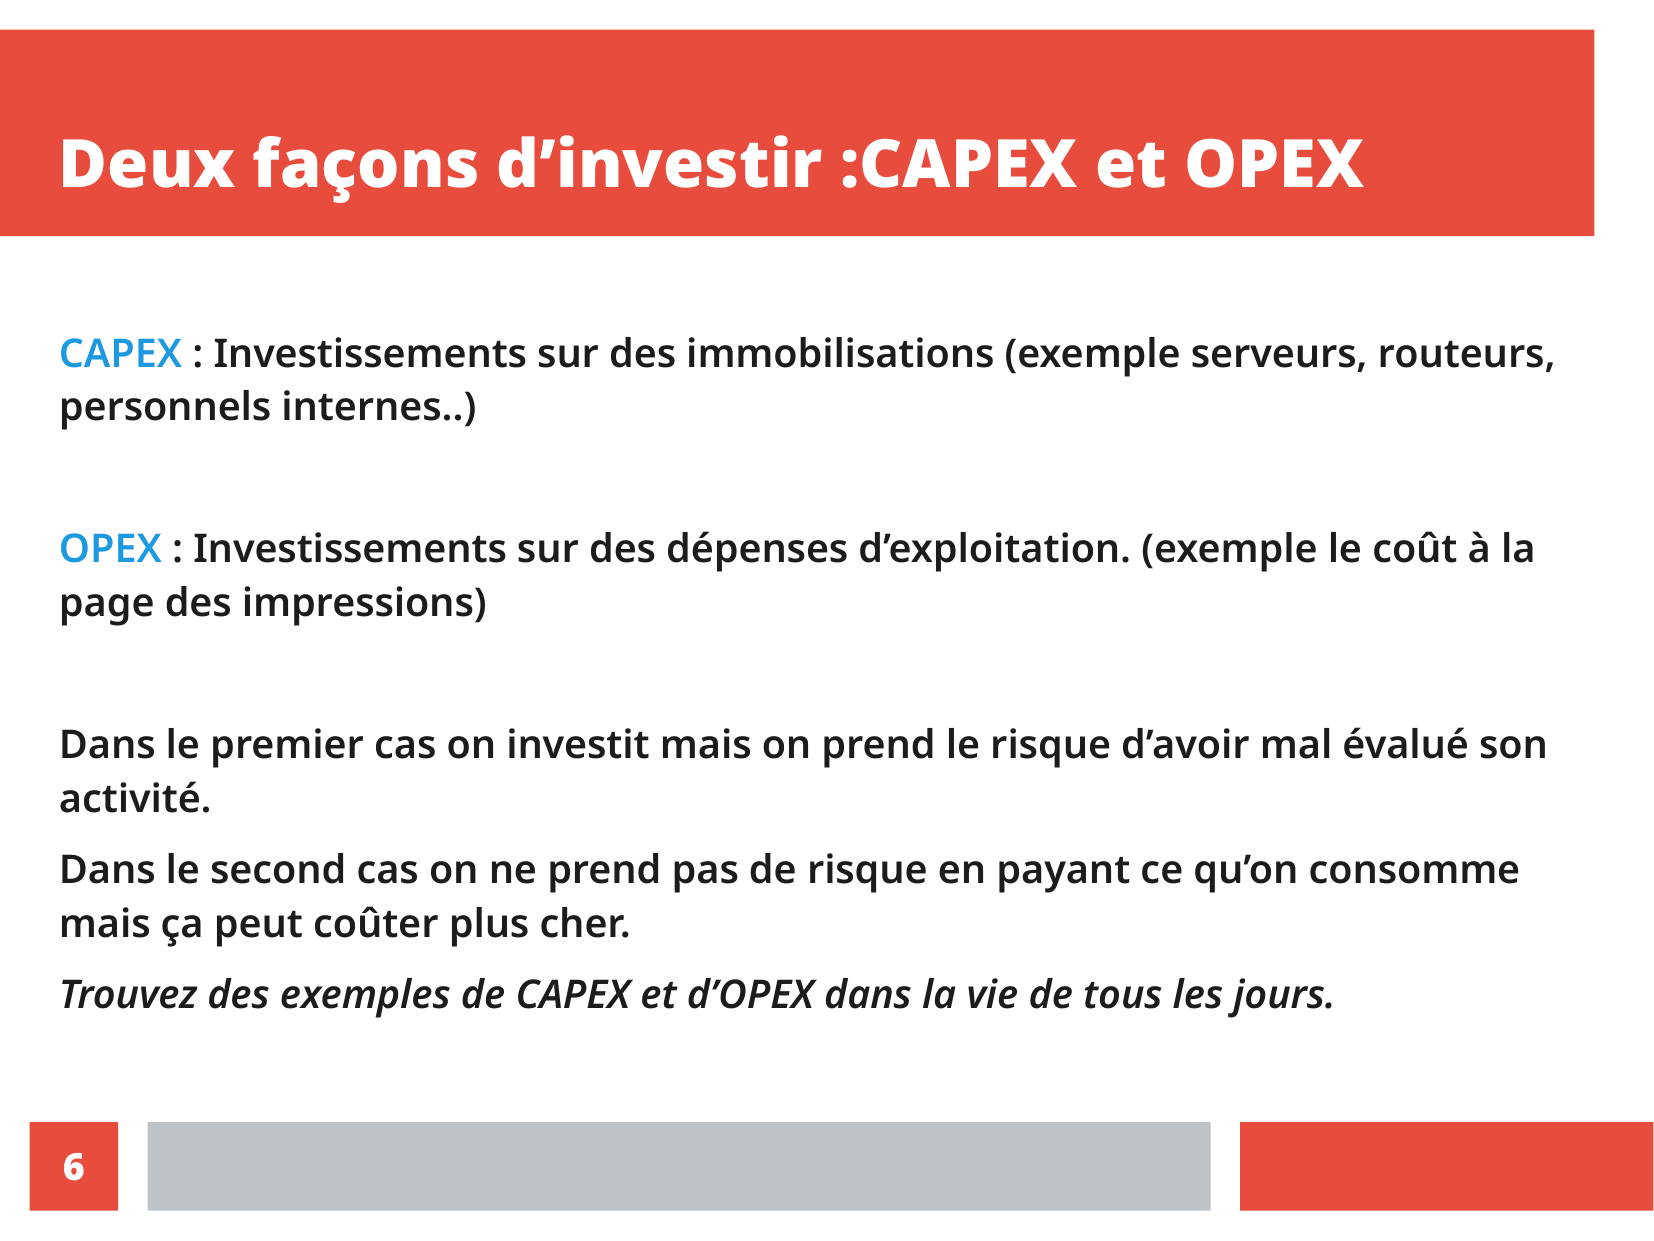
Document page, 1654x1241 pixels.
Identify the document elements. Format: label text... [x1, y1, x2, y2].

list CAPEX : Investissements sur des immobilisations (exemple serveurs, routeurs, personnels internes..) OPEX : Investissements sur des dépenses d’exploitation. (exemple le coût à la page des impressions) Dans le premier cas on investit mais on prend le risque d’avoir mal évalué son activité. Dans le second cas on ne prend pas de risque en payant ce qu’on consomme mais ça peut coûter plus cher. Trouvez des exemples de CAPEX et d’OPEX dans la vie de tous les jours. [59, 324, 1565, 1093]
title Deux façons d’investir :CAPEX et OPEX [59, 59, 1595, 207]
